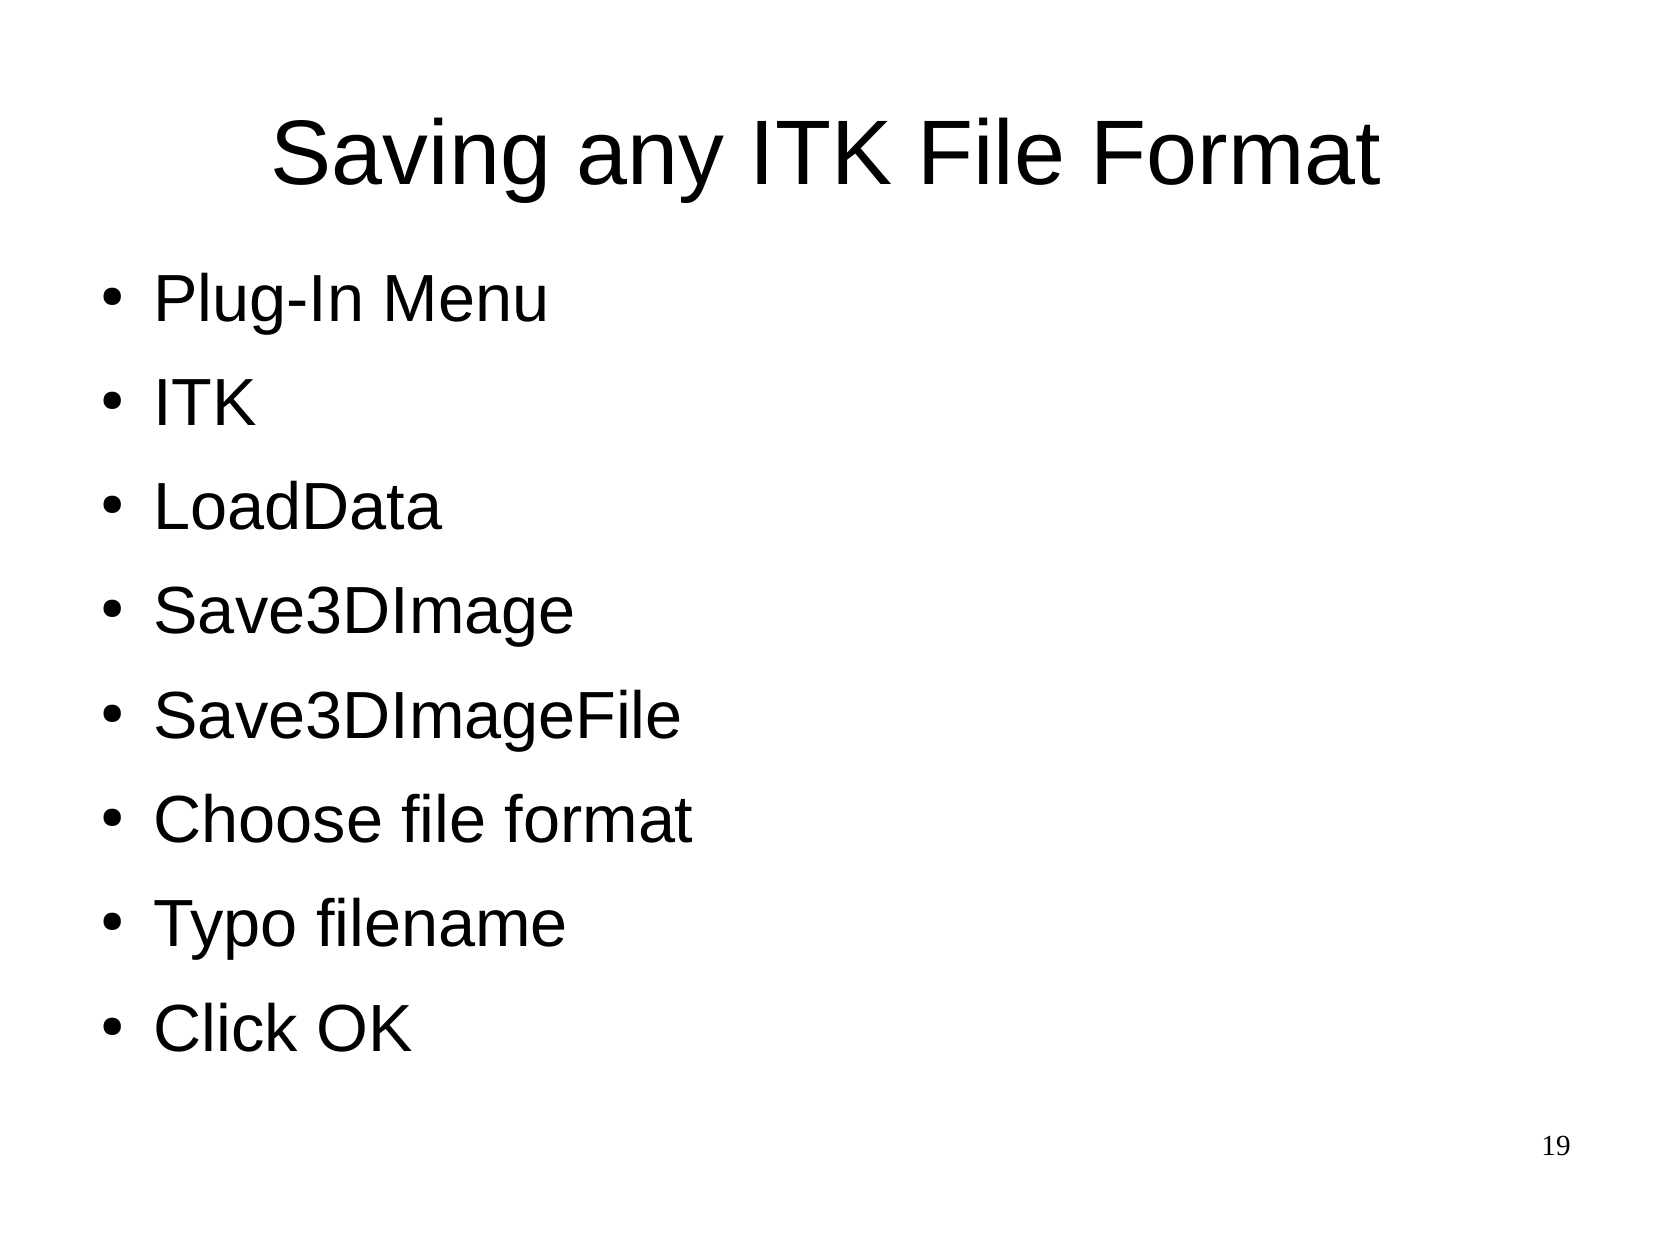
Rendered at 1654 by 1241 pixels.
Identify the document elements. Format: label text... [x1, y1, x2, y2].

title Saving any ITK File Format [82, 49, 1571, 257]
list Plug-In Menu ITK LoadData Save3DImage Save3DImageFile Choose file format Typo filename Click OK [82, 260, 1613, 1066]
